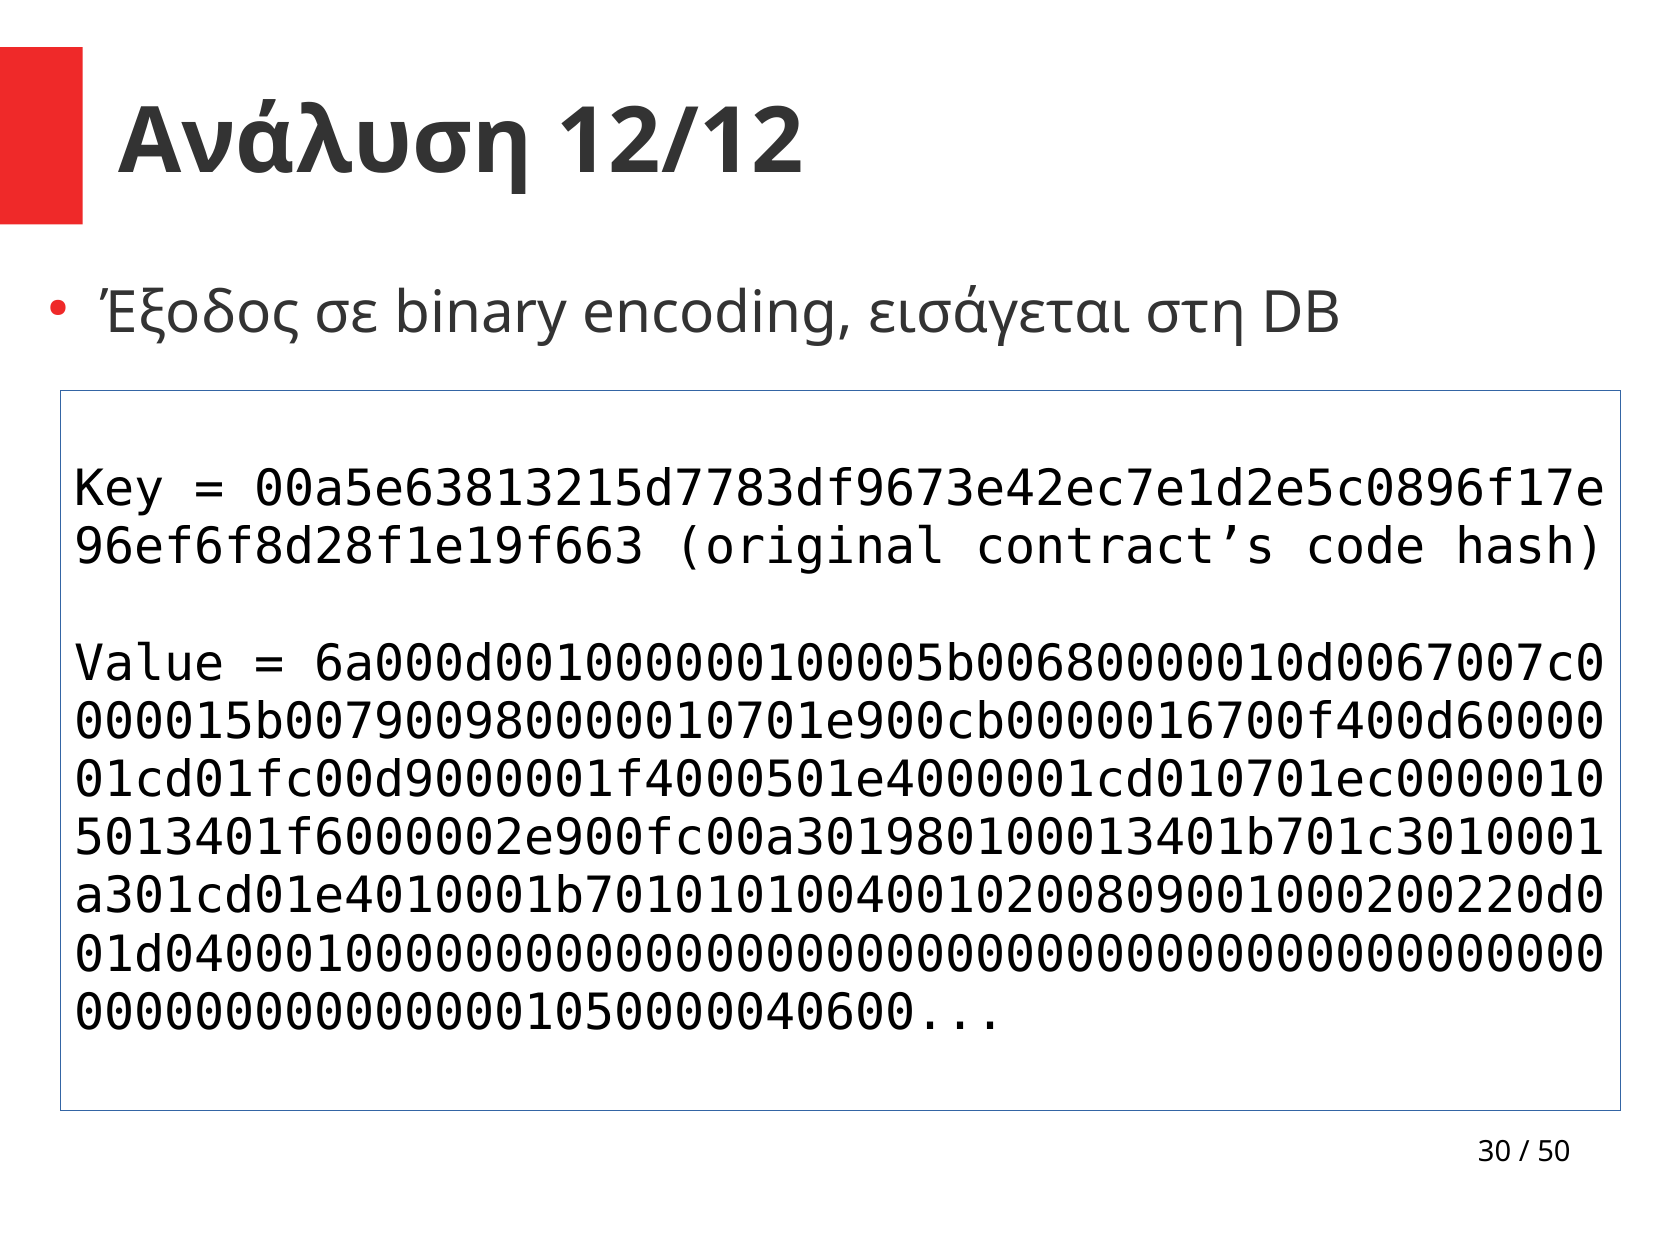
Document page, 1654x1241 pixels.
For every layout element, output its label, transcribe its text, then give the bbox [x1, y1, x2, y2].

title Ανάλυση 12/12 [118, 33, 1571, 241]
list Έξοδος σε binary encoding, εισάγεται στη DB [30, 270, 1621, 376]
text_box Key = 00a5e63813215d7783df9673e42ec7e1d2e5c0896f17e 96ef6f8d28f1e19f663 (original contract’s code hash) Value = 6a000d001000000100005b00680000010d0067007c0 000015b007900980000010701e900cb0000016700f400d6000001cd01fc00d9000001f4000501e4000001cd010701ec00000105013401f6000002e900fc00a301980100013401b701c3010001a301cd01e4010001b70101010040010200809001000200220d001d0400010000000000000000000000000000000000000000000000000000000001050000040600... [60, 390, 1621, 1111]
